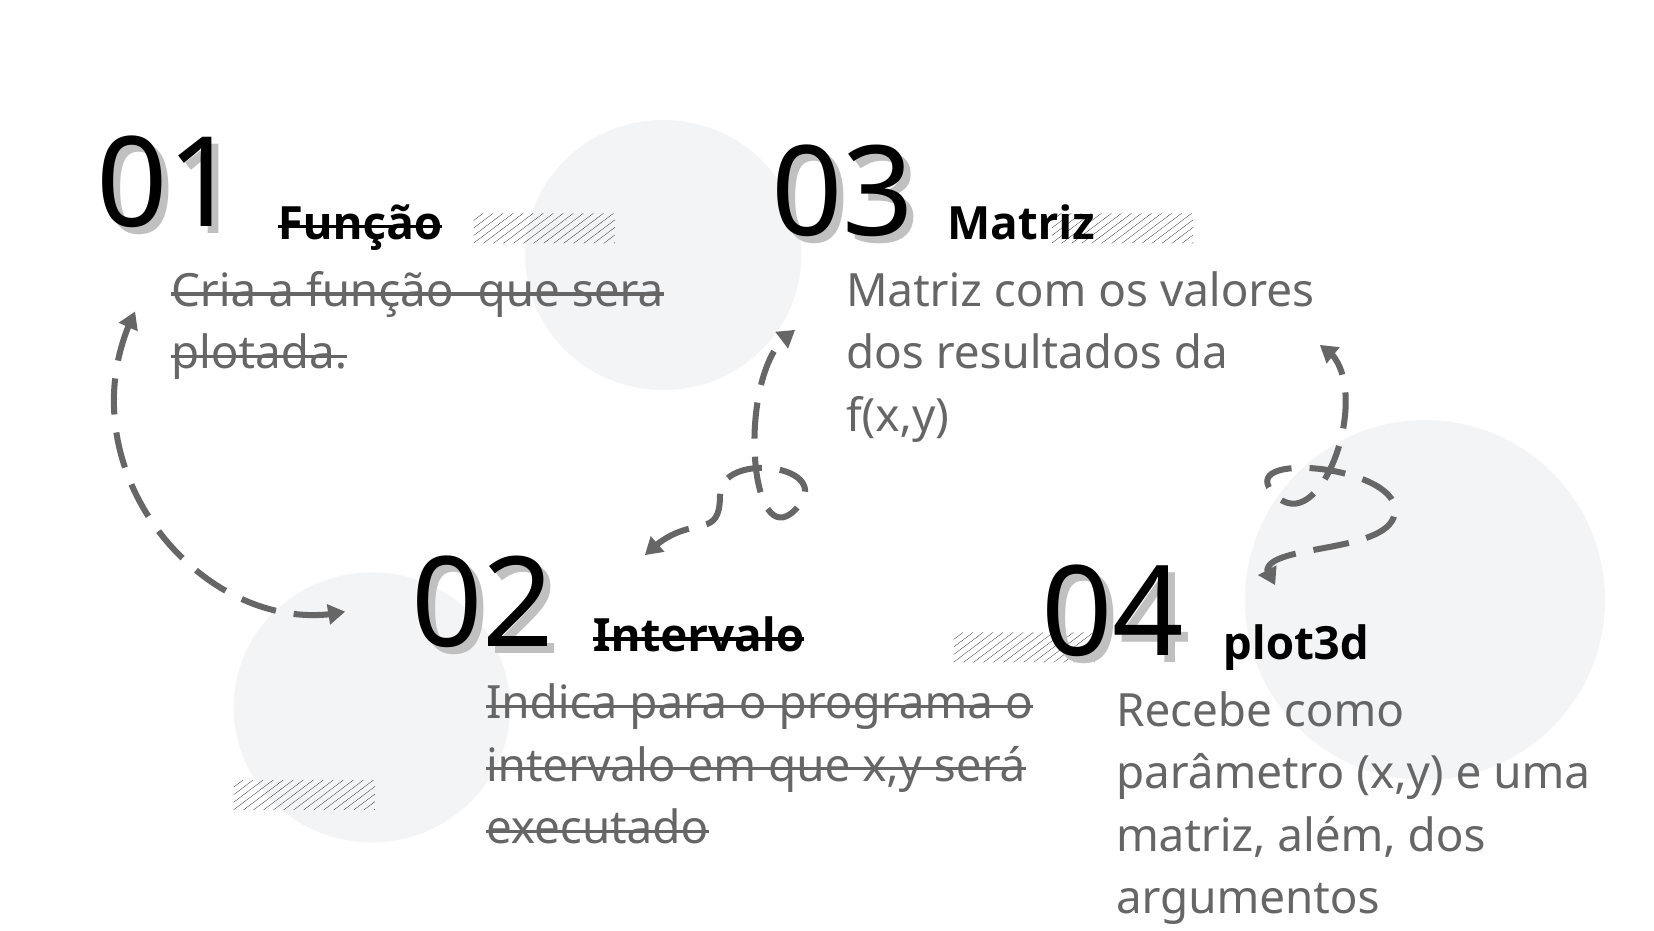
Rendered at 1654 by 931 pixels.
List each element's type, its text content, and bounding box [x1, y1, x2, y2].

text_box Recebe como parâmetro (x,y) e uma matriz, além, dos argumentos [1101, 670, 1654, 931]
text_box Indica para o programa o intervalo em que x,y será executado [471, 662, 1063, 865]
text_box Matriz [937, 182, 1188, 261]
text_box plot3d [1208, 602, 1464, 681]
text_box 01 [81, 85, 262, 271]
text_box 04 [1026, 514, 1207, 701]
text_box Matriz com os valores dos resultados da f(x,y) [831, 250, 1357, 453]
text_box 02 [396, 505, 577, 691]
text_box 03 [756, 94, 937, 281]
text_box Cria a função que sera plotada. [156, 250, 682, 436]
text_box Função [263, 182, 519, 261]
text_box Intervalo [578, 595, 857, 673]
